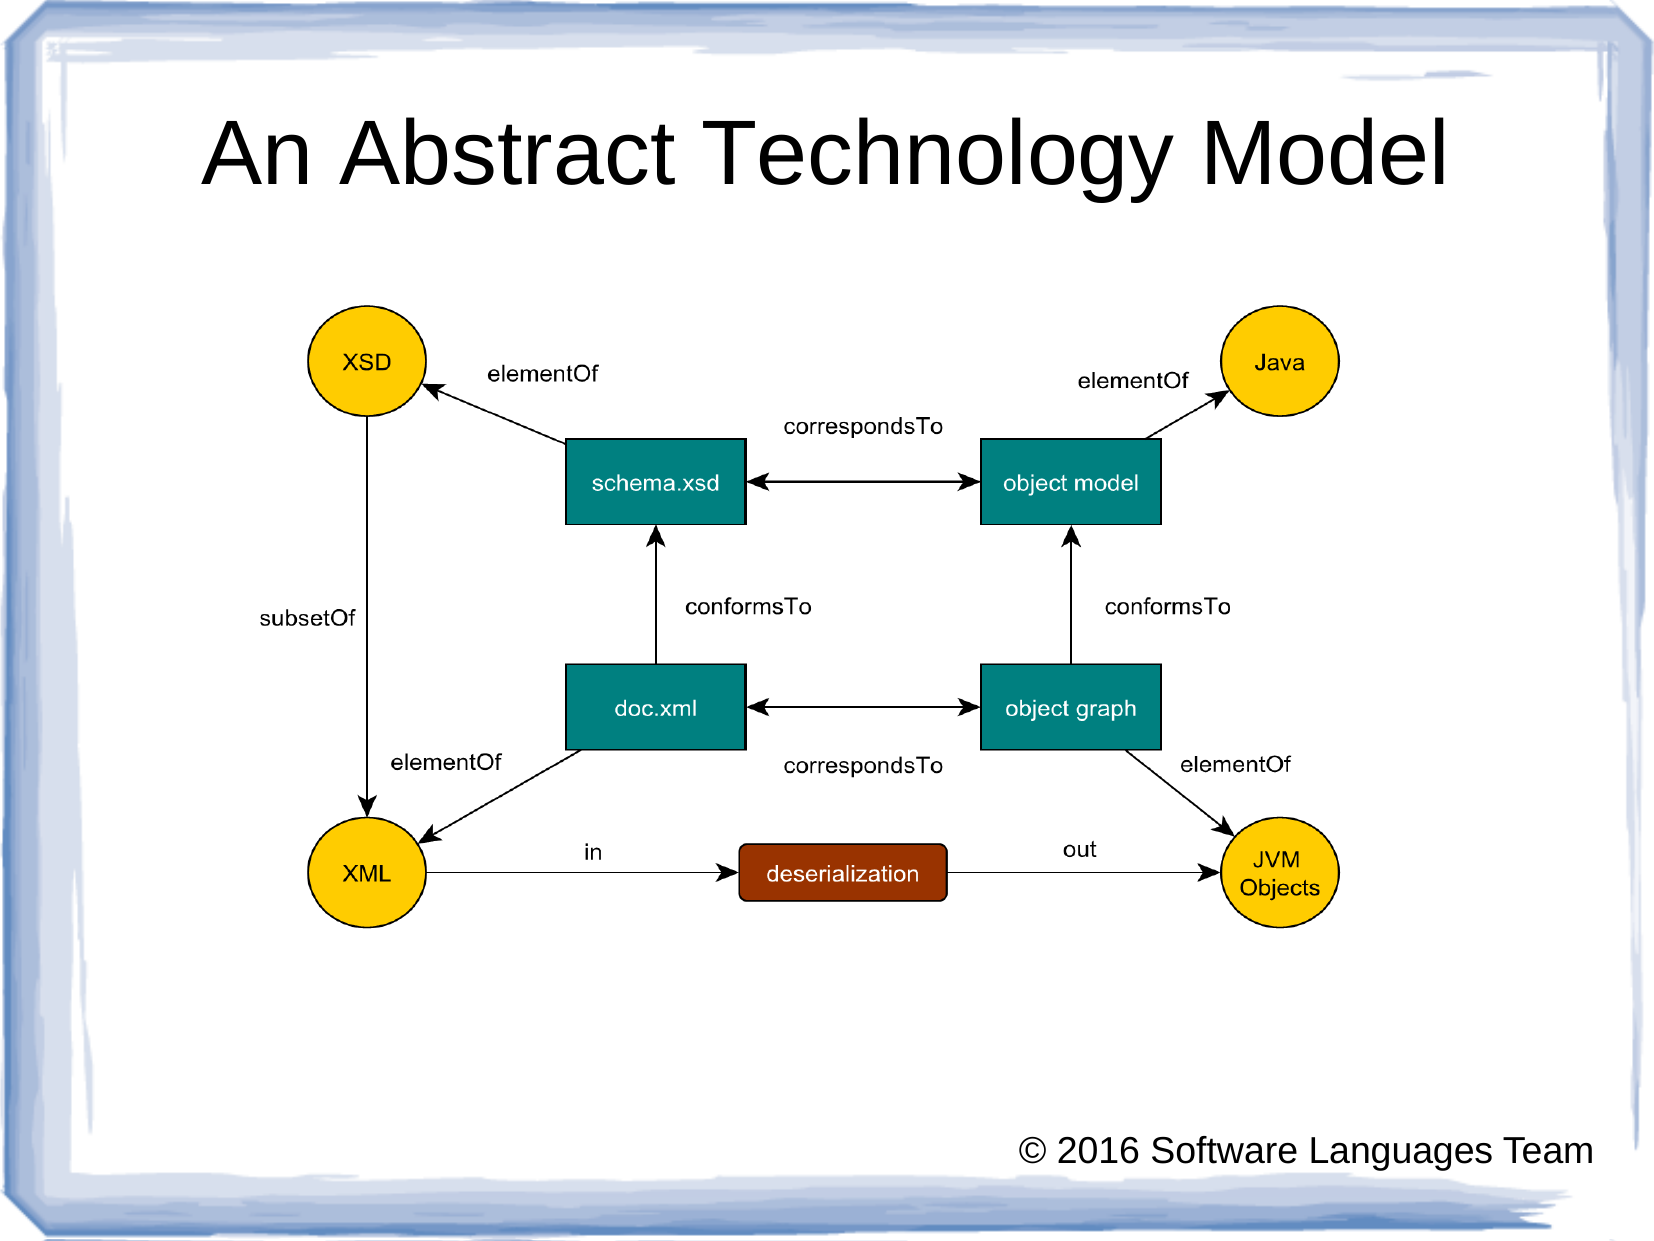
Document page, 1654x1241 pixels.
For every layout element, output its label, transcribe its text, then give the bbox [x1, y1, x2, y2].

text_box © 2016 Software Languages Team [1003, 1122, 1625, 1182]
picture [0, 0, 1654, 1241]
title An Abstract Technology Model [82, 49, 1571, 257]
